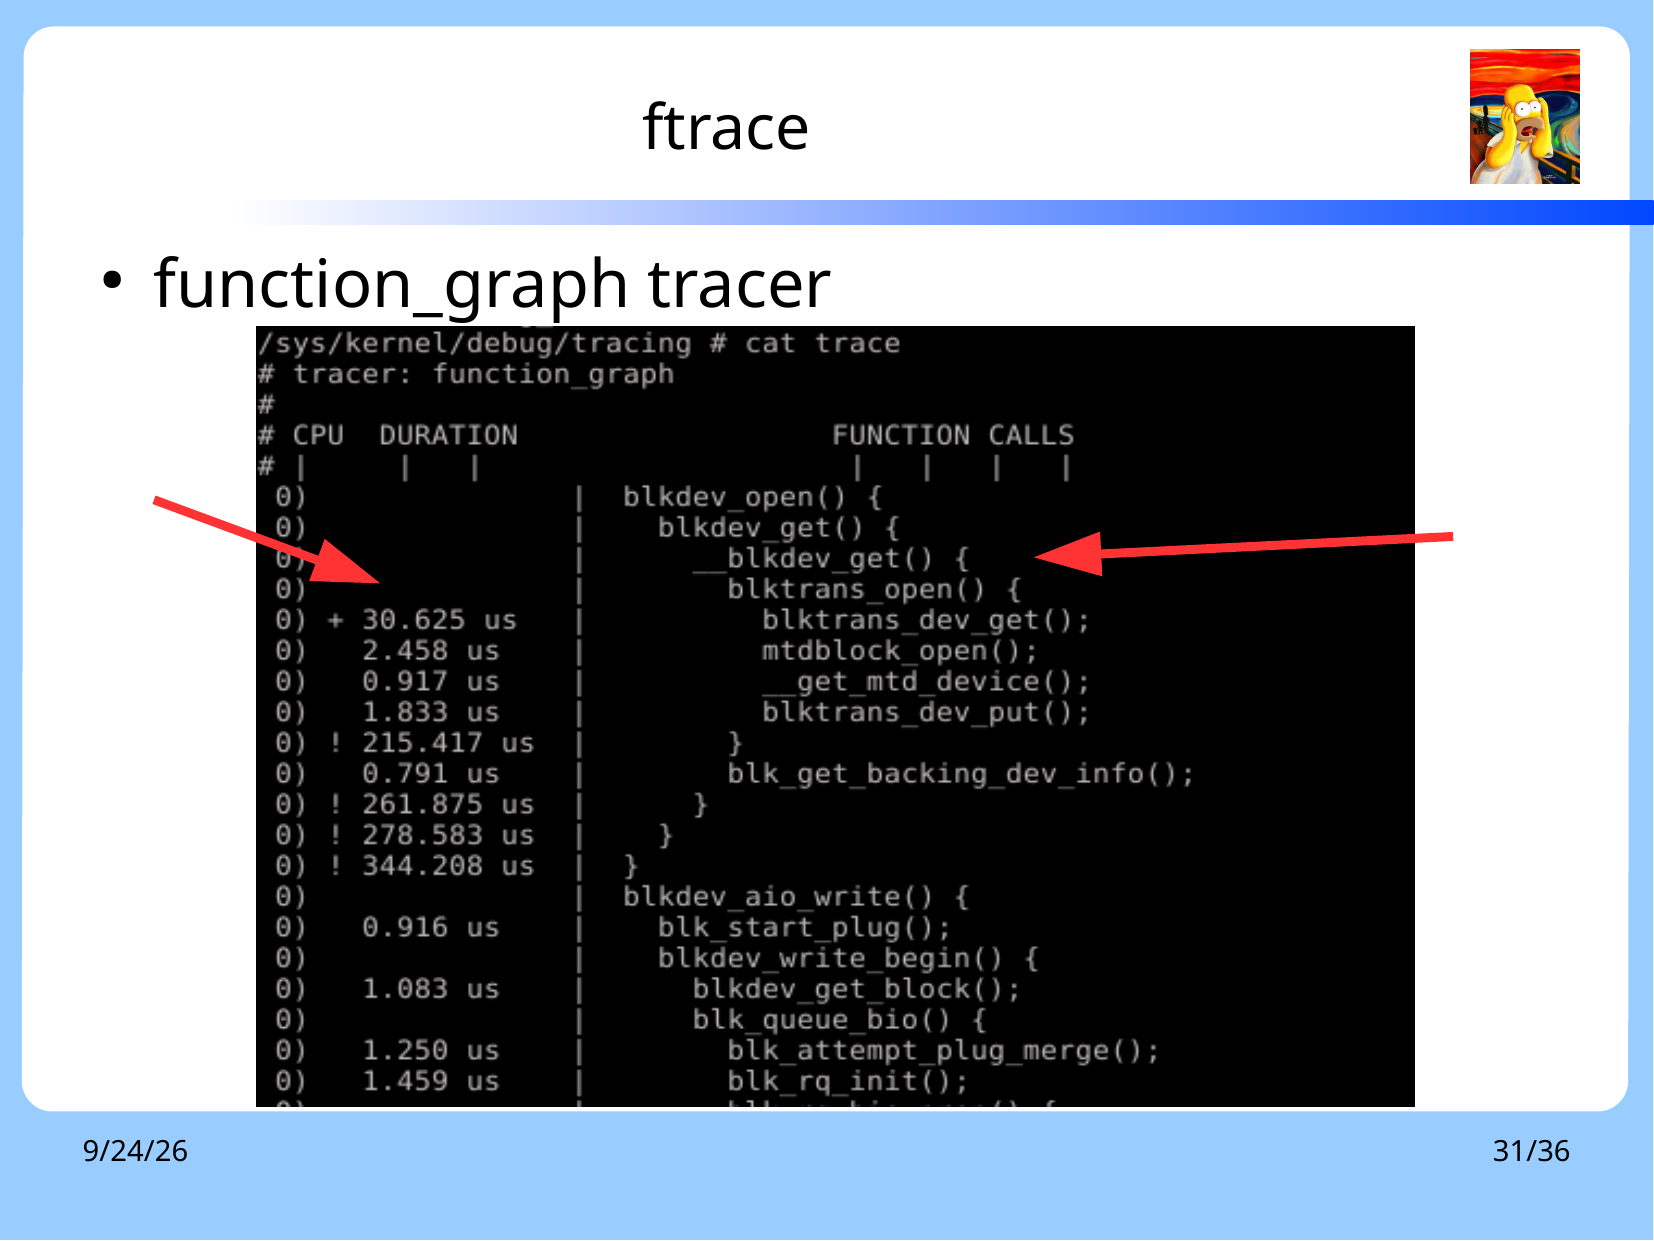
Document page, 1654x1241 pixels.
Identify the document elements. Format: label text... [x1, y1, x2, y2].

title ftrace [82, 49, 1371, 201]
list function_graph tracer [82, 236, 1571, 1055]
picture [256, 326, 1415, 1107]
picture [1470, 49, 1580, 184]
